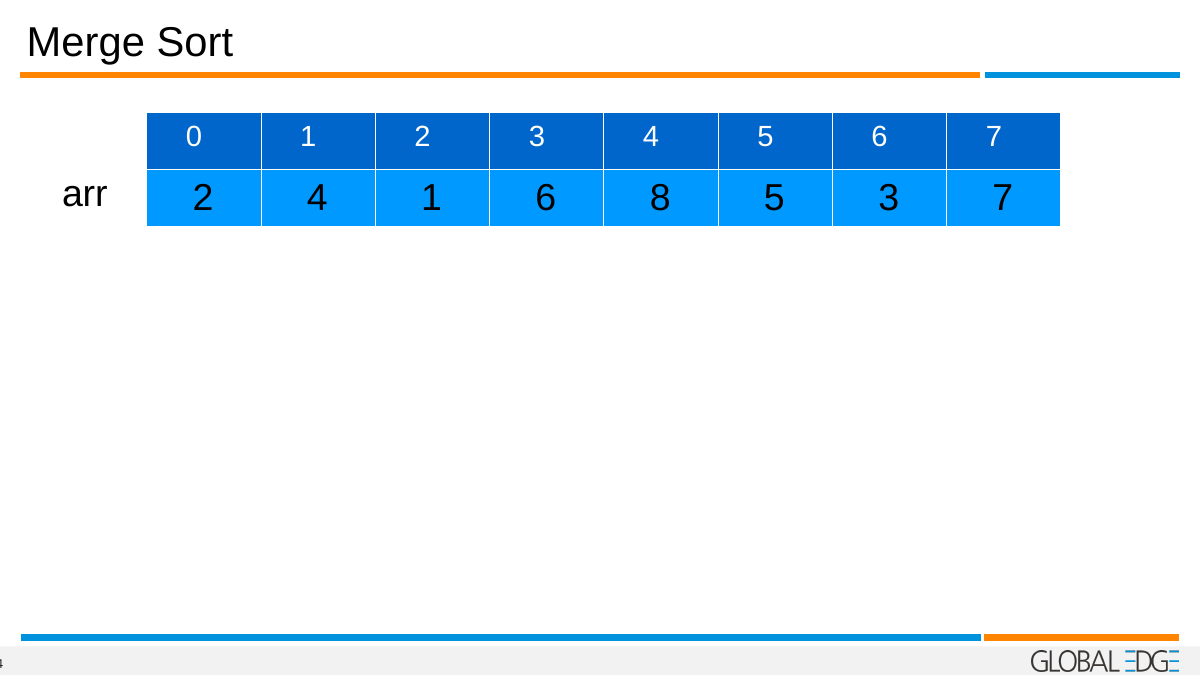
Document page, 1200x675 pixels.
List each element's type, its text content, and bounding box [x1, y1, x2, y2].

table_header 4 [604, 113, 718, 169]
table_cell 8 [604, 170, 718, 226]
table_cell 5 [719, 170, 832, 226]
table_header 7 [947, 113, 1060, 169]
table_cell 4 [262, 170, 375, 226]
text_box Merge Sort [11, 11, 272, 74]
table_cell 2 [147, 170, 261, 226]
table_cell 3 [833, 170, 946, 226]
table_header 5 [719, 113, 832, 169]
table_header 6 [833, 113, 946, 169]
text_box arr [47, 165, 123, 223]
table_header 3 [490, 113, 603, 169]
picture [1031, 650, 1179, 672]
table_cell 7 [947, 170, 1060, 226]
table_header 2 [376, 113, 489, 169]
table_header 1 [262, 113, 375, 169]
table_header 0 [147, 113, 261, 169]
table_cell 6 [490, 170, 603, 226]
table_cell 1 [376, 170, 489, 226]
